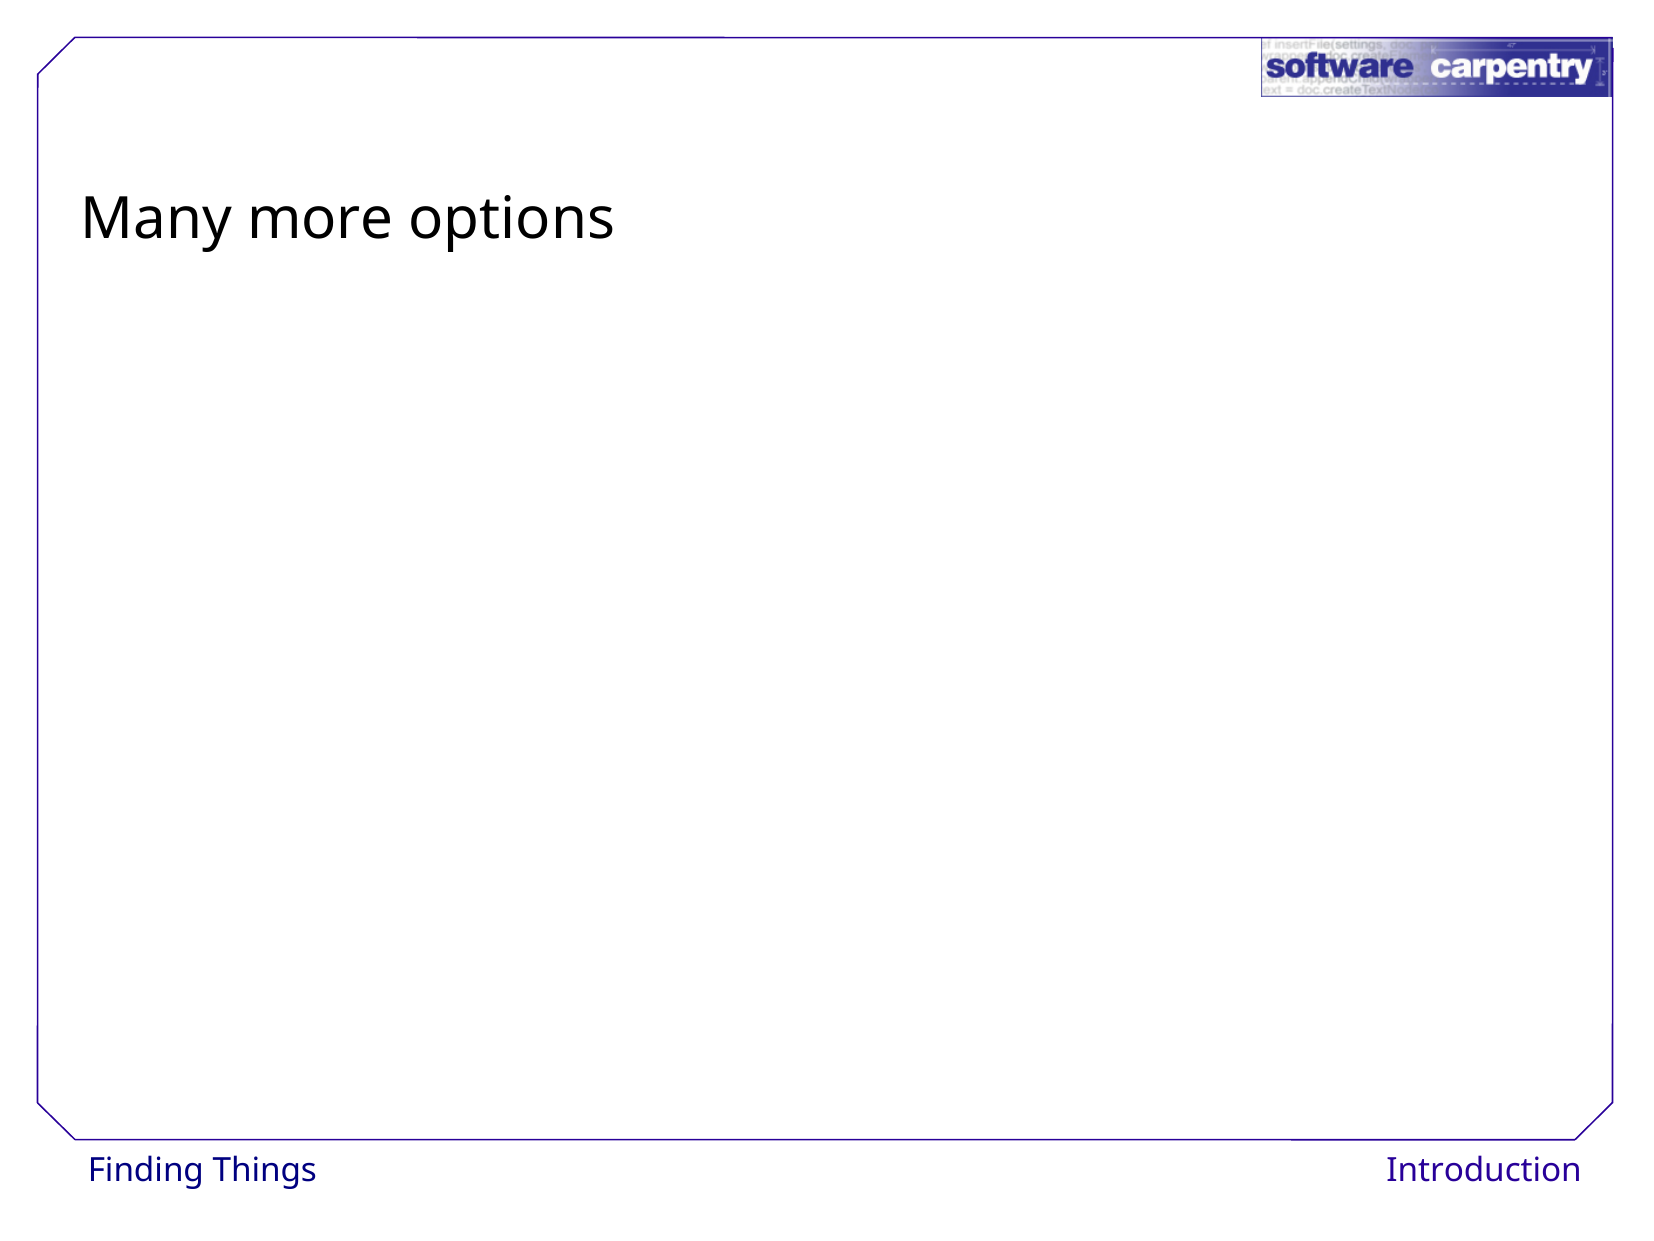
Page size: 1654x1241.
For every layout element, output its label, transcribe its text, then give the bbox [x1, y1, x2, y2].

picture [1261, 39, 1613, 97]
text_box Many more options [65, 138, 781, 259]
